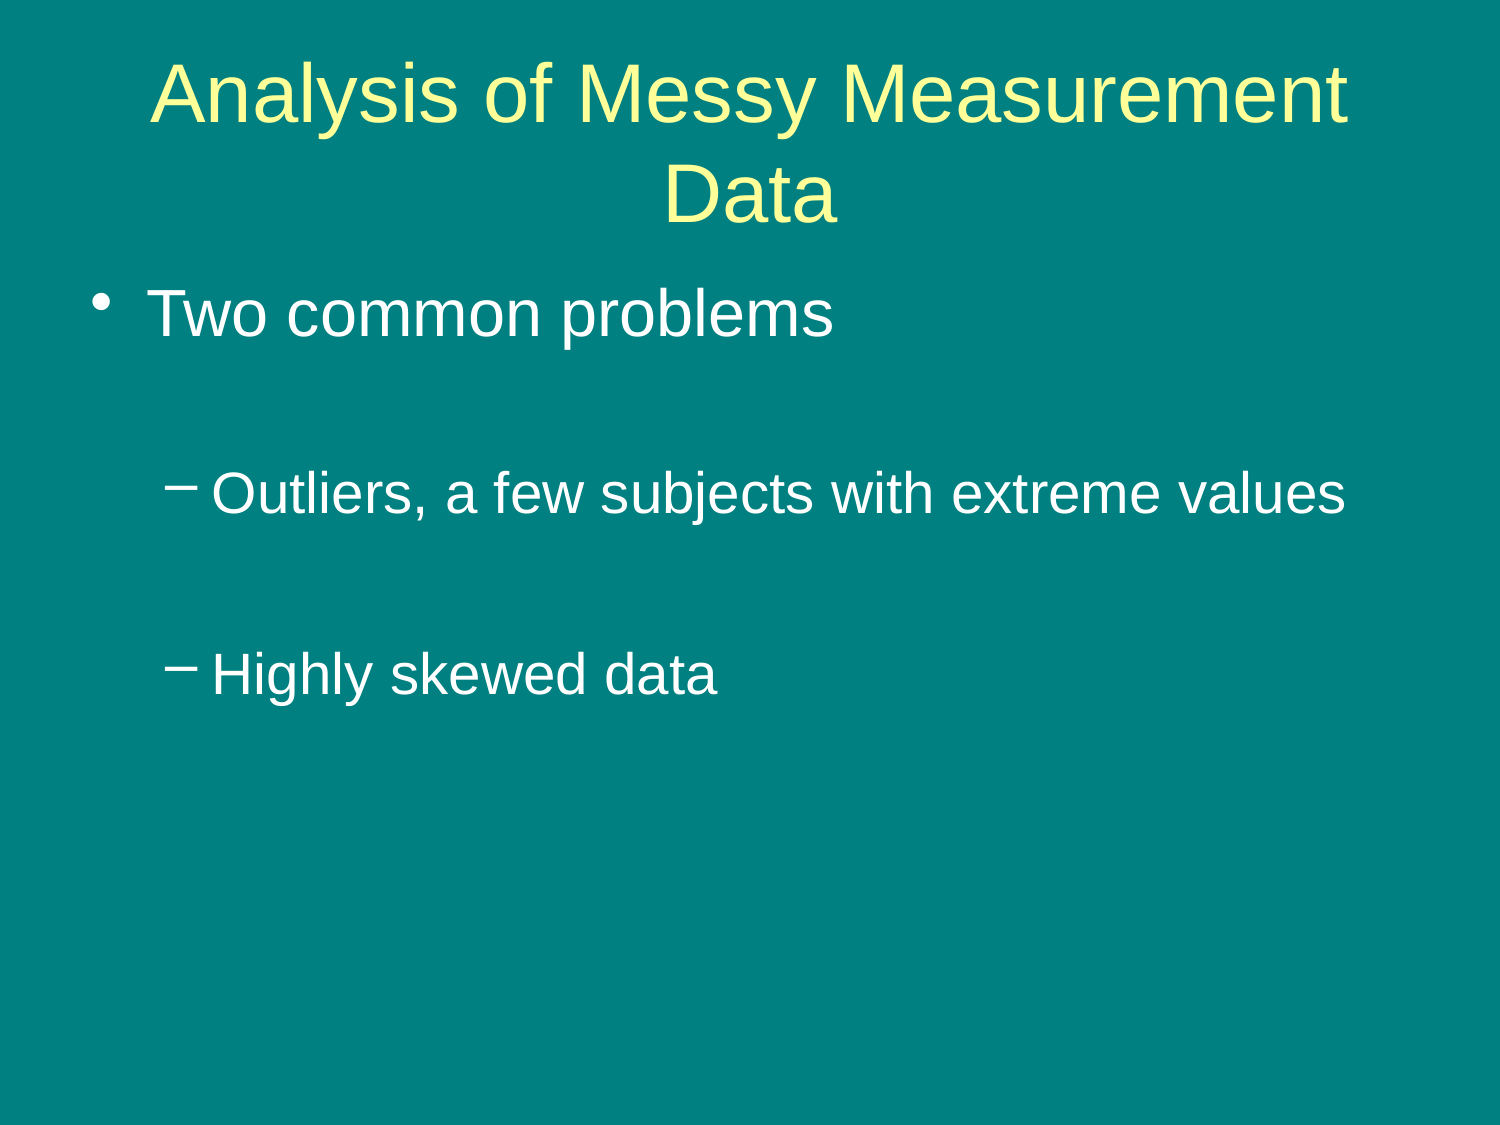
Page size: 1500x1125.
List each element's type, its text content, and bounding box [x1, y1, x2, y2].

list Two common problems Outliers, a few subjects with extreme values Highly skewed data [75, 262, 1425, 1005]
title Analysis of Messy Measurement Data [75, 45, 1425, 233]
